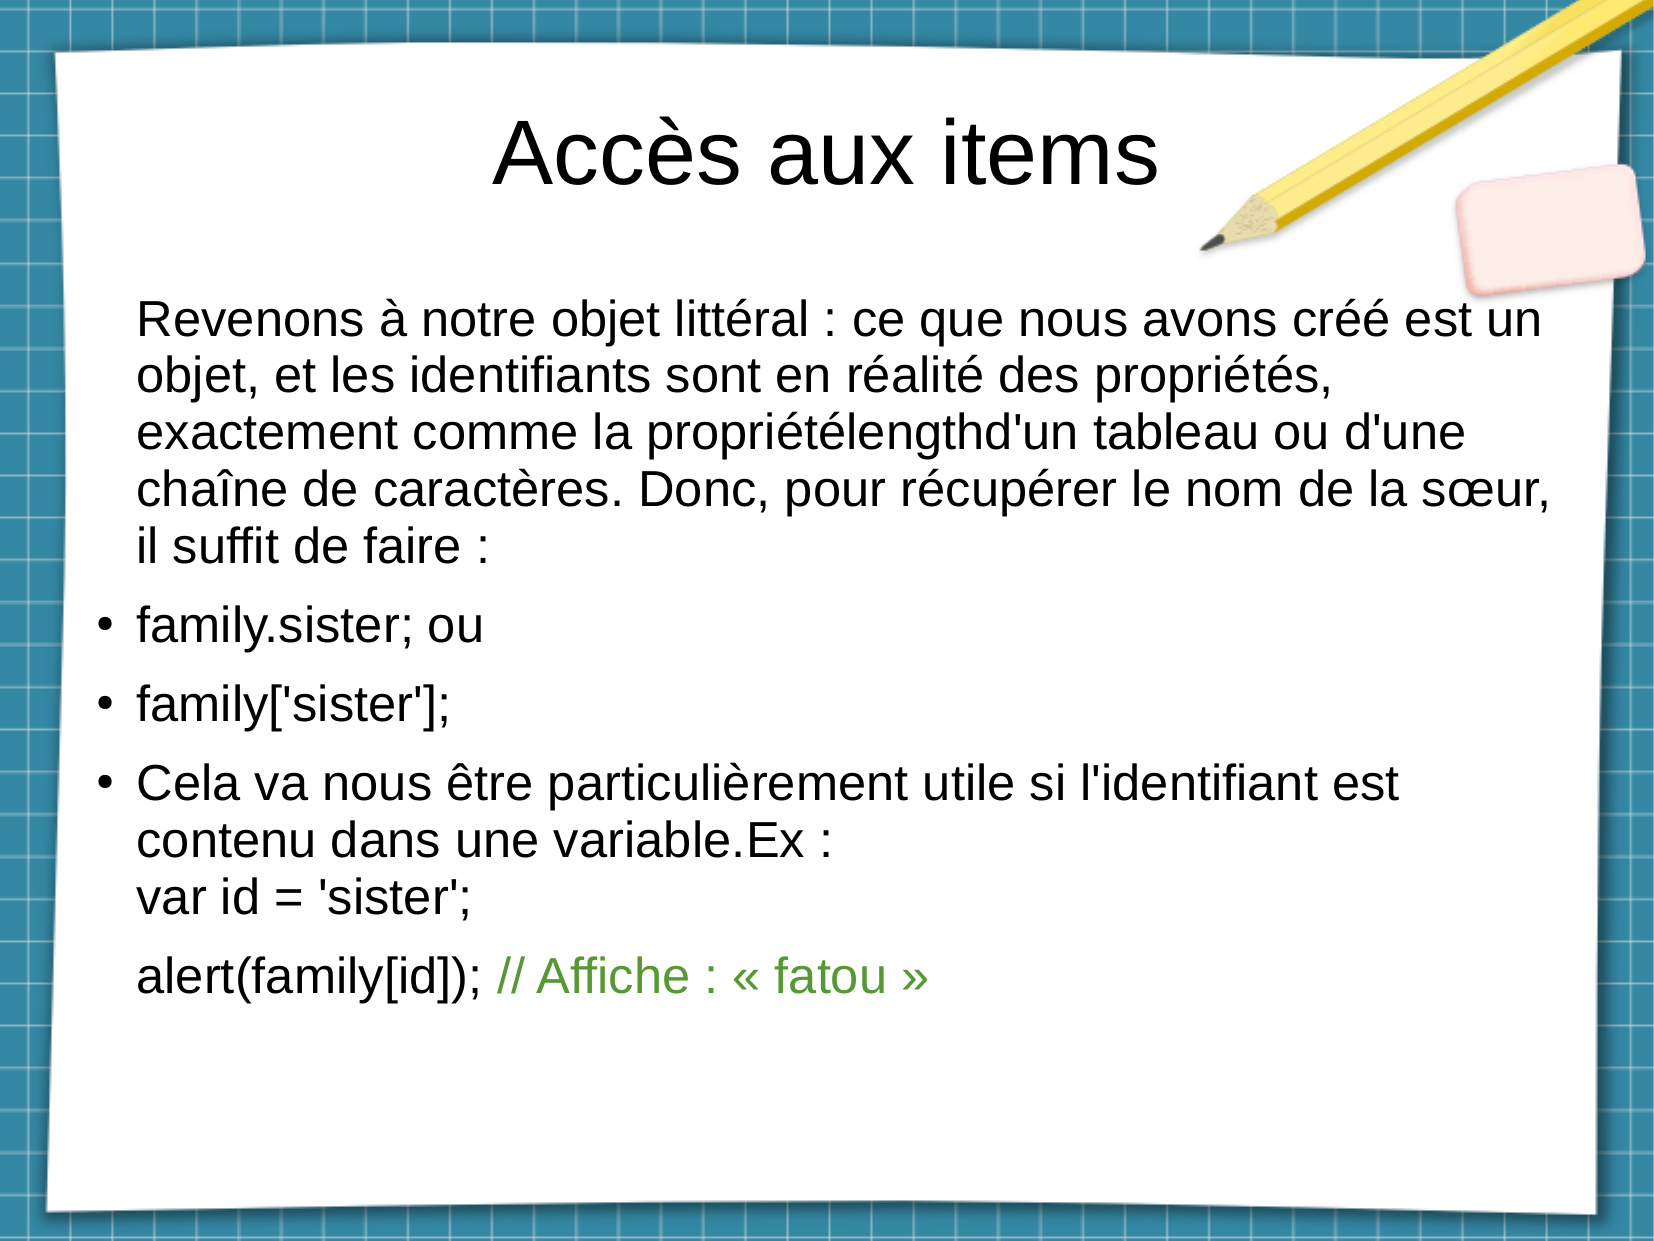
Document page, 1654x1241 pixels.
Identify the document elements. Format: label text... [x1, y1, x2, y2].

picture [0, 0, 1654, 1241]
list Revenons à notre objet littéral : ce que nous avons créé est un objet, et les identifiants sont en réalité des propriétés, exactement comme la propriétélengthd'un tableau ou d'une chaîne de caractères. Donc, pour récupérer le nom de la sœur, il suffit de faire : family.sister; ou family['sister']; Cela va nous être particulièrement utile si l'identifiant est contenu dans une variable.Ex : var id = 'sister'; alert(family[id]); // Affiche : « fatou » [82, 290, 1571, 1010]
title Accès aux items [82, 49, 1571, 257]
